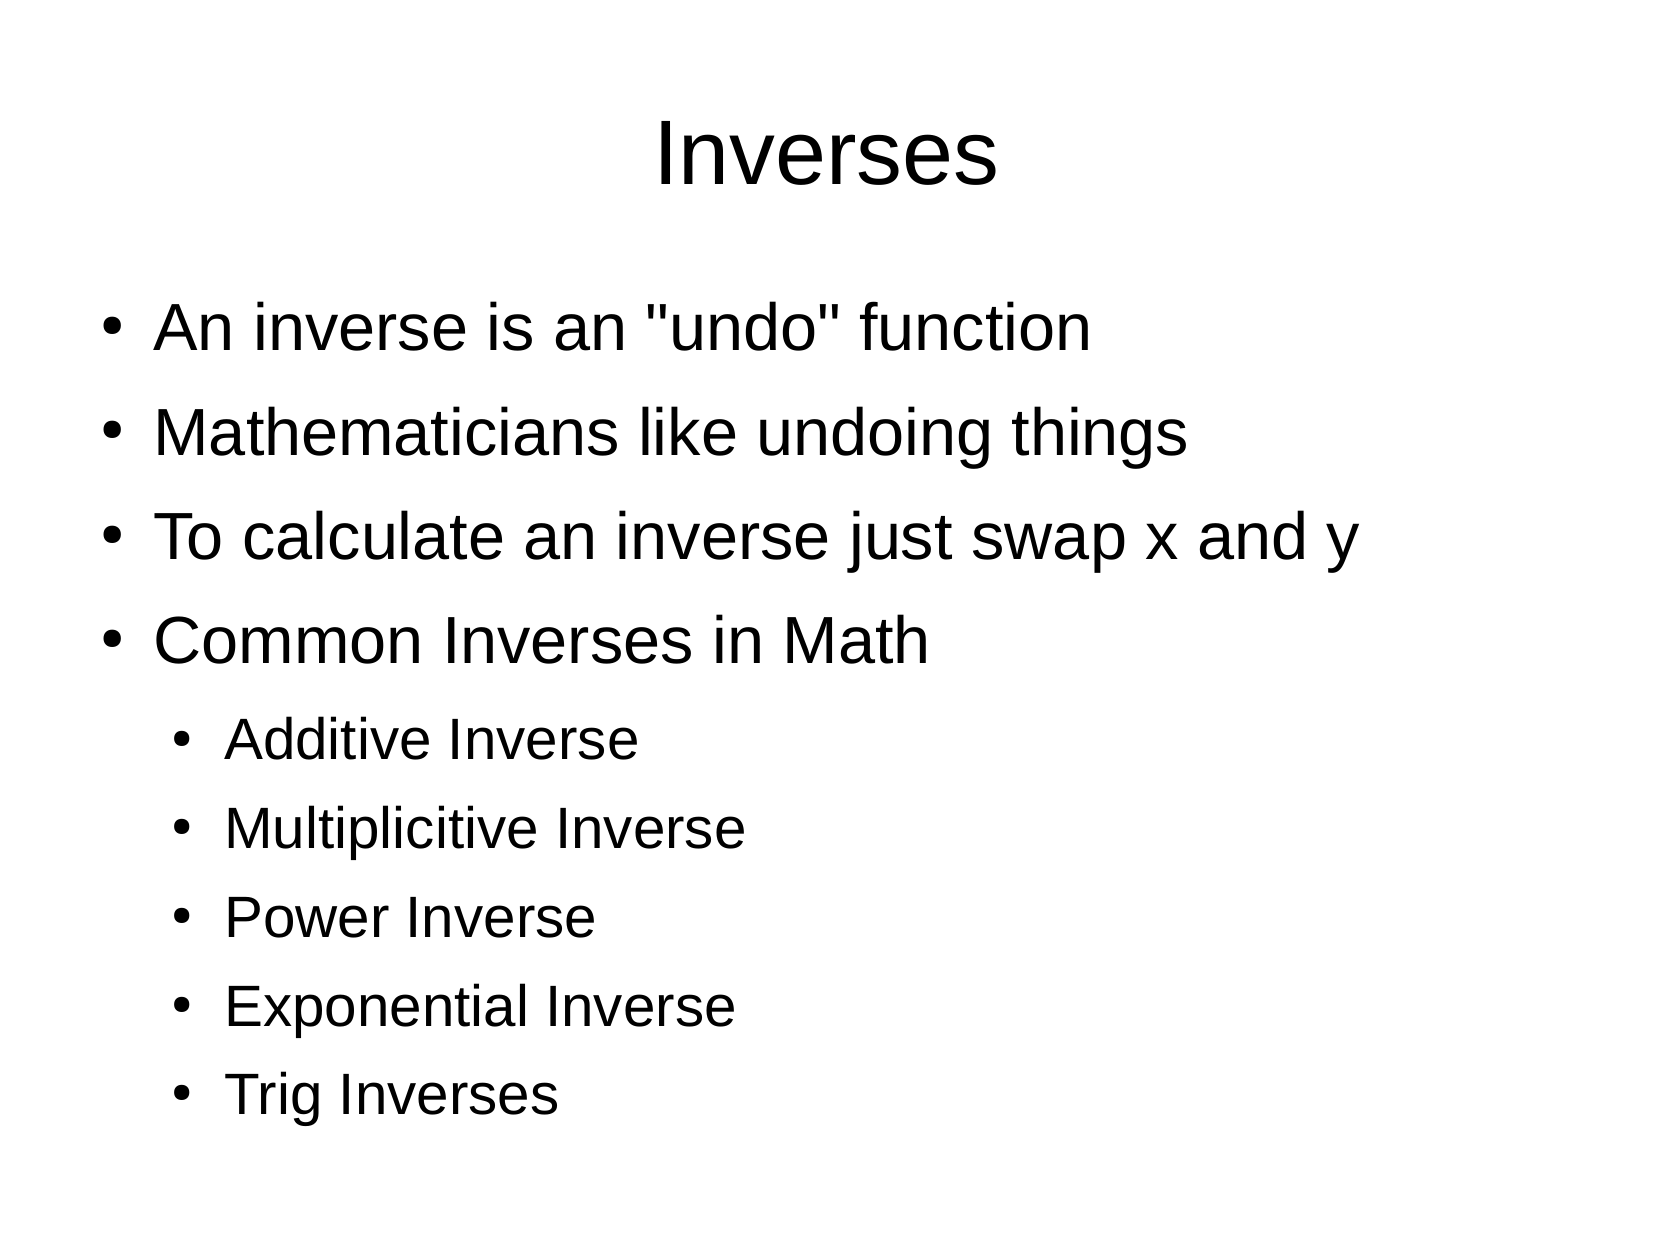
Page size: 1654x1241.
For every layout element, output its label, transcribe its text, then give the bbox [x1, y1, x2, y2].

title Inverses [82, 49, 1571, 257]
list An inverse is an "undo" function Mathematicians like undoing things To calculate an inverse just swap x and y Common Inverses in Math Additive Inverse Multiplicitive Inverse Power Inverse Exponential Inverse Trig Inverses [82, 290, 1571, 1126]
